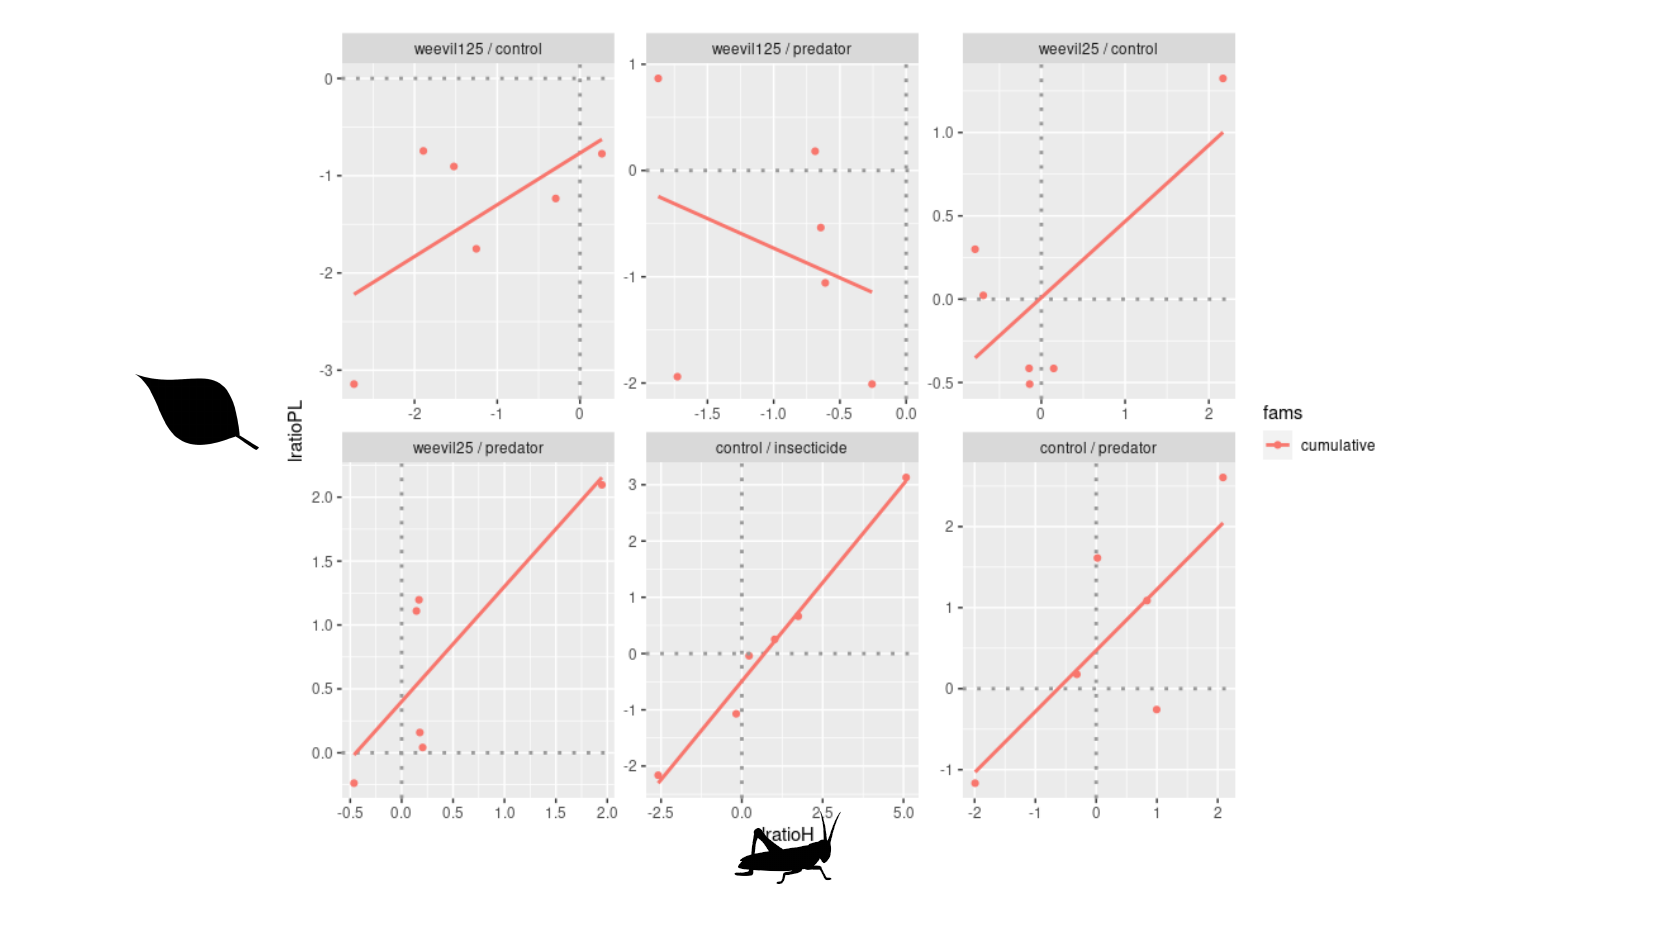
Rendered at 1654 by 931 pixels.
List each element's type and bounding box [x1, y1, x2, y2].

picture [279, 24, 1396, 901]
picture [135, 374, 259, 451]
